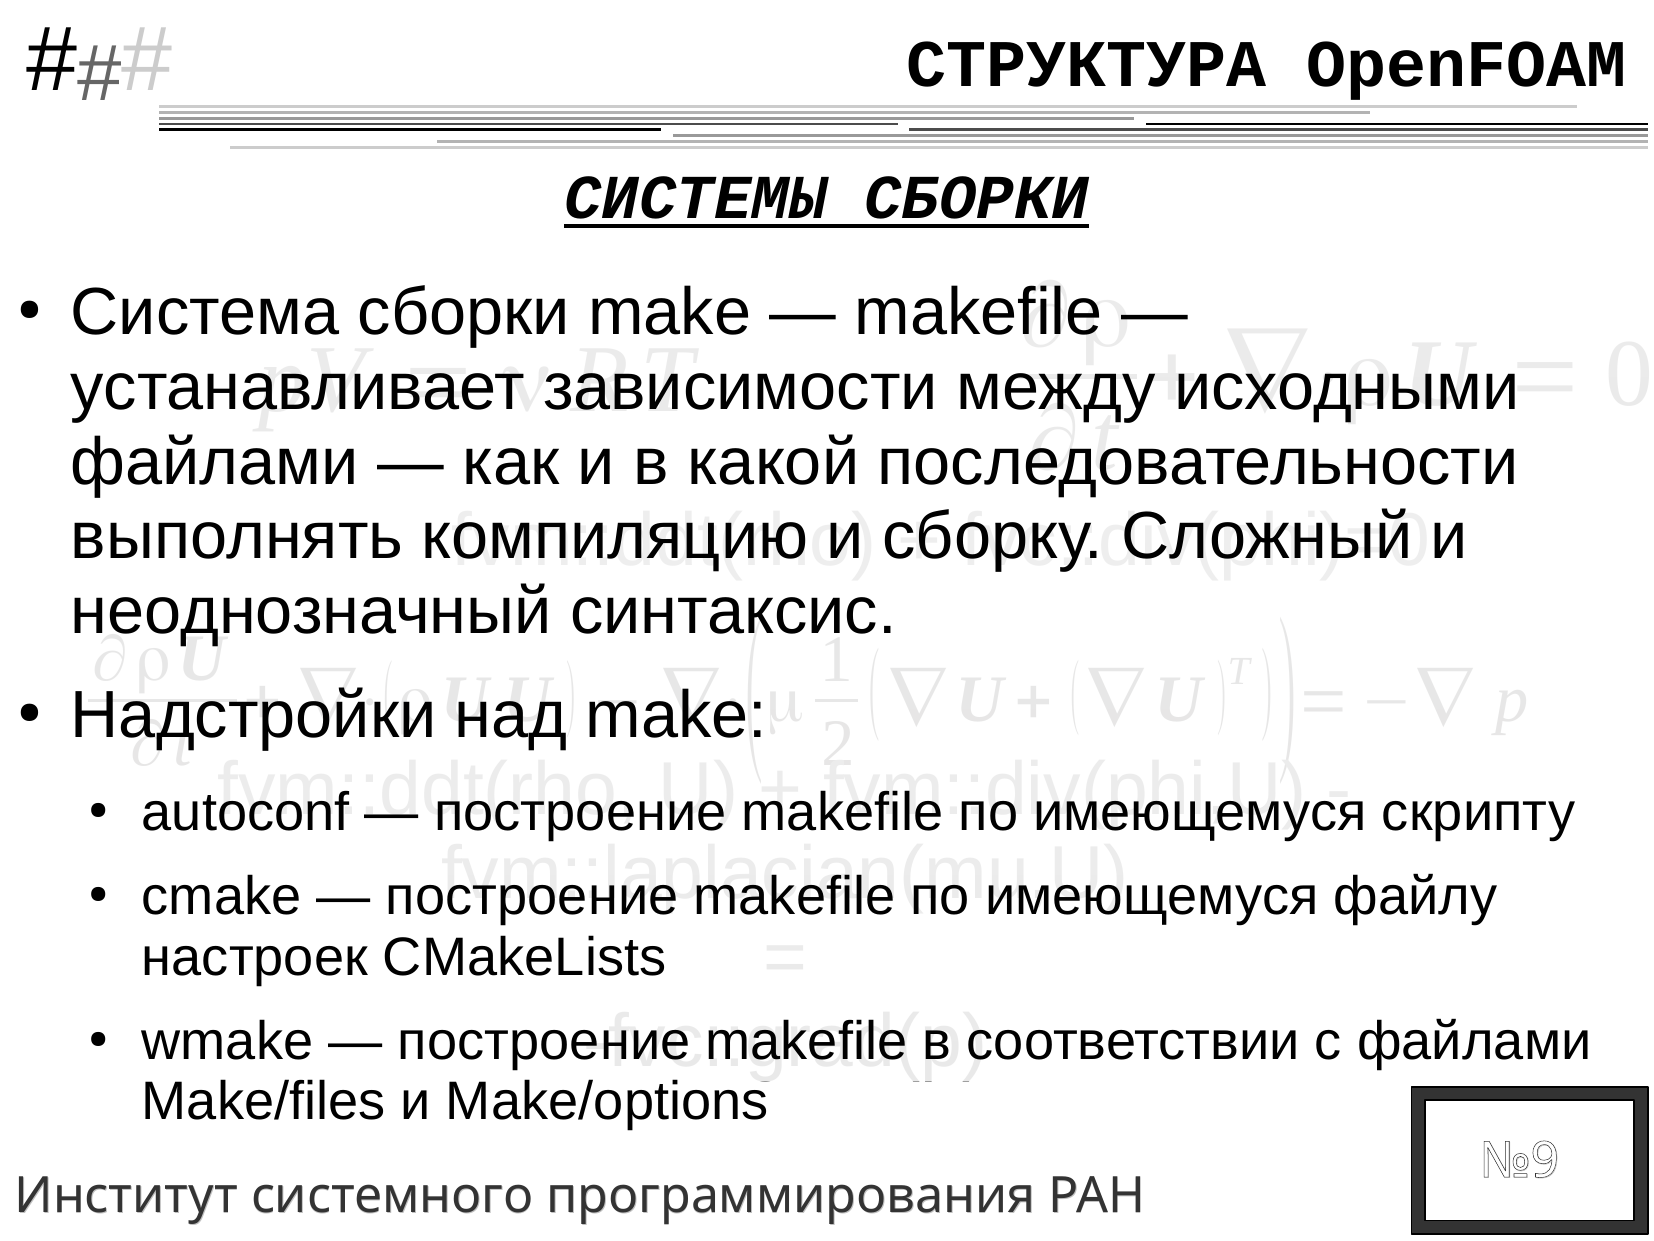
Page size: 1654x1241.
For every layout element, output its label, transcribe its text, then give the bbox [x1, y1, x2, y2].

list Система сборки make — makefile — устанавливает зависимости между исходными файлами — как и в какой последовательности выполнять компиляцию и сборку. Сложный и неоднозначный синтаксис. Надстройки над make: autoconf — построение makefile по имеющемуся скрипту cmake — построение makefile по имеющемуся файлу настроек CMakeLists wmake — построение makefile в соответствии с файлами Make/files и Make/options [0, 274, 1654, 1132]
title СИСТЕМЫ СБОРКИ [0, 147, 1654, 257]
